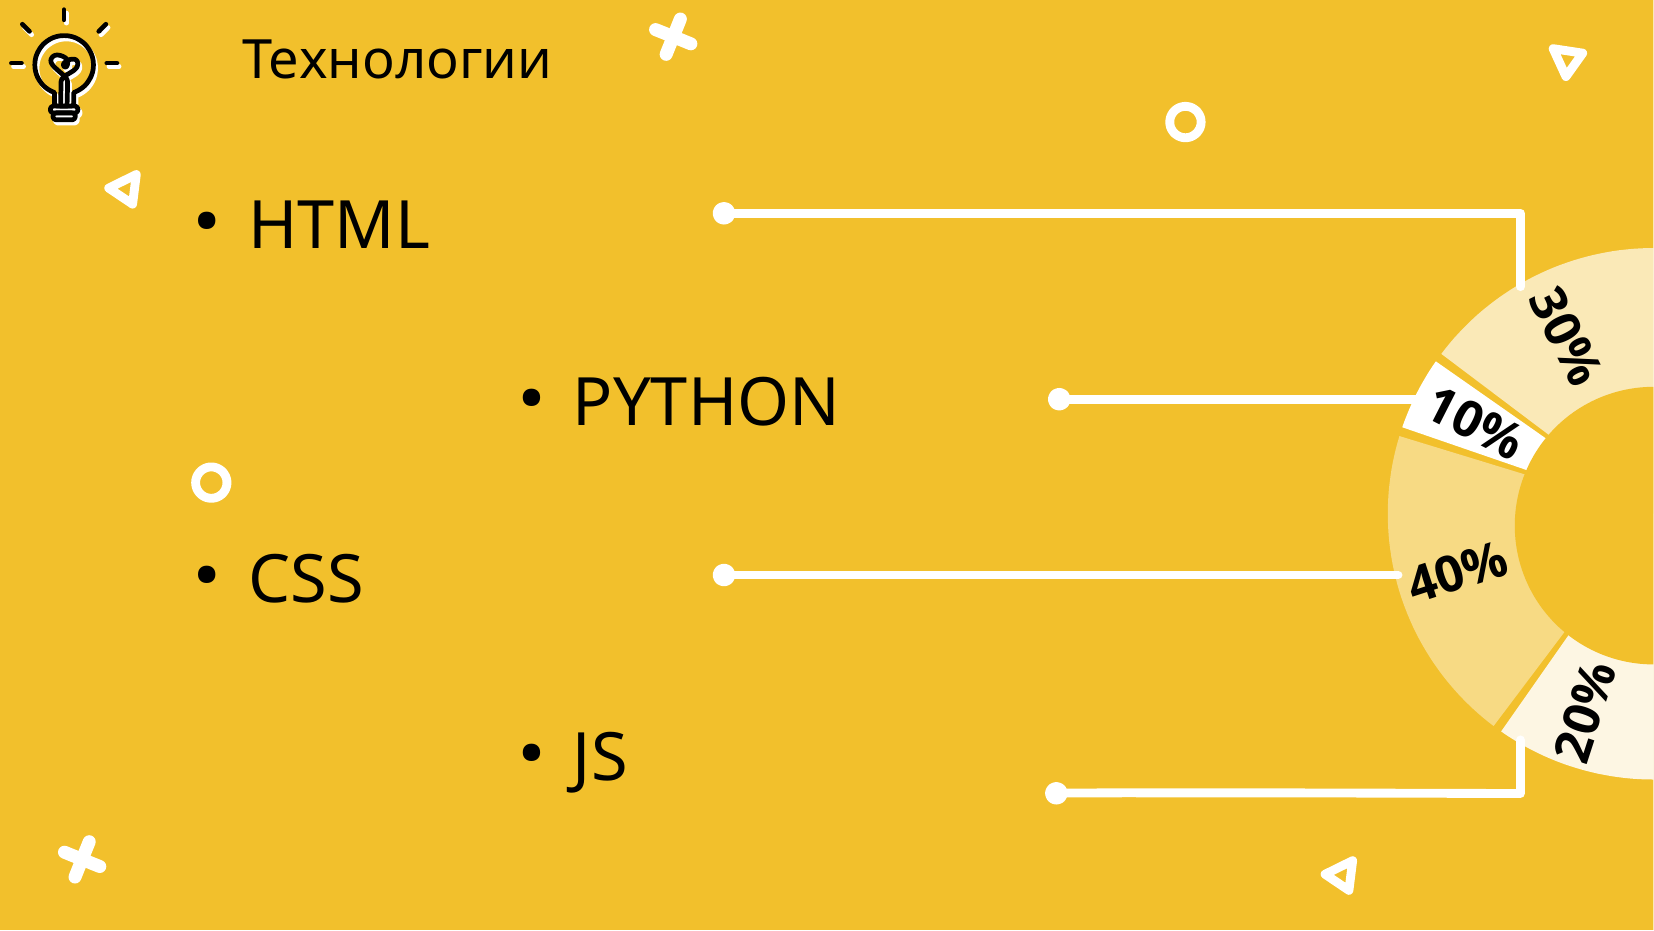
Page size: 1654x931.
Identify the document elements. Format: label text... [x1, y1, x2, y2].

text_box 30% [1491, 254, 1632, 424]
list PYTHON [501, 354, 1016, 479]
list CSS [177, 531, 691, 656]
text_box 10% [1388, 357, 1558, 499]
text_box [1441, 300, 1556, 423]
text_box [1387, 248, 1654, 780]
title [82, 90, 1571, 182]
text_box 20% [1528, 630, 1653, 798]
subtitle Технологии [132, 17, 677, 97]
list JS [501, 708, 1016, 833]
list HTML [177, 177, 691, 302]
text_box 40% [1376, 515, 1543, 640]
